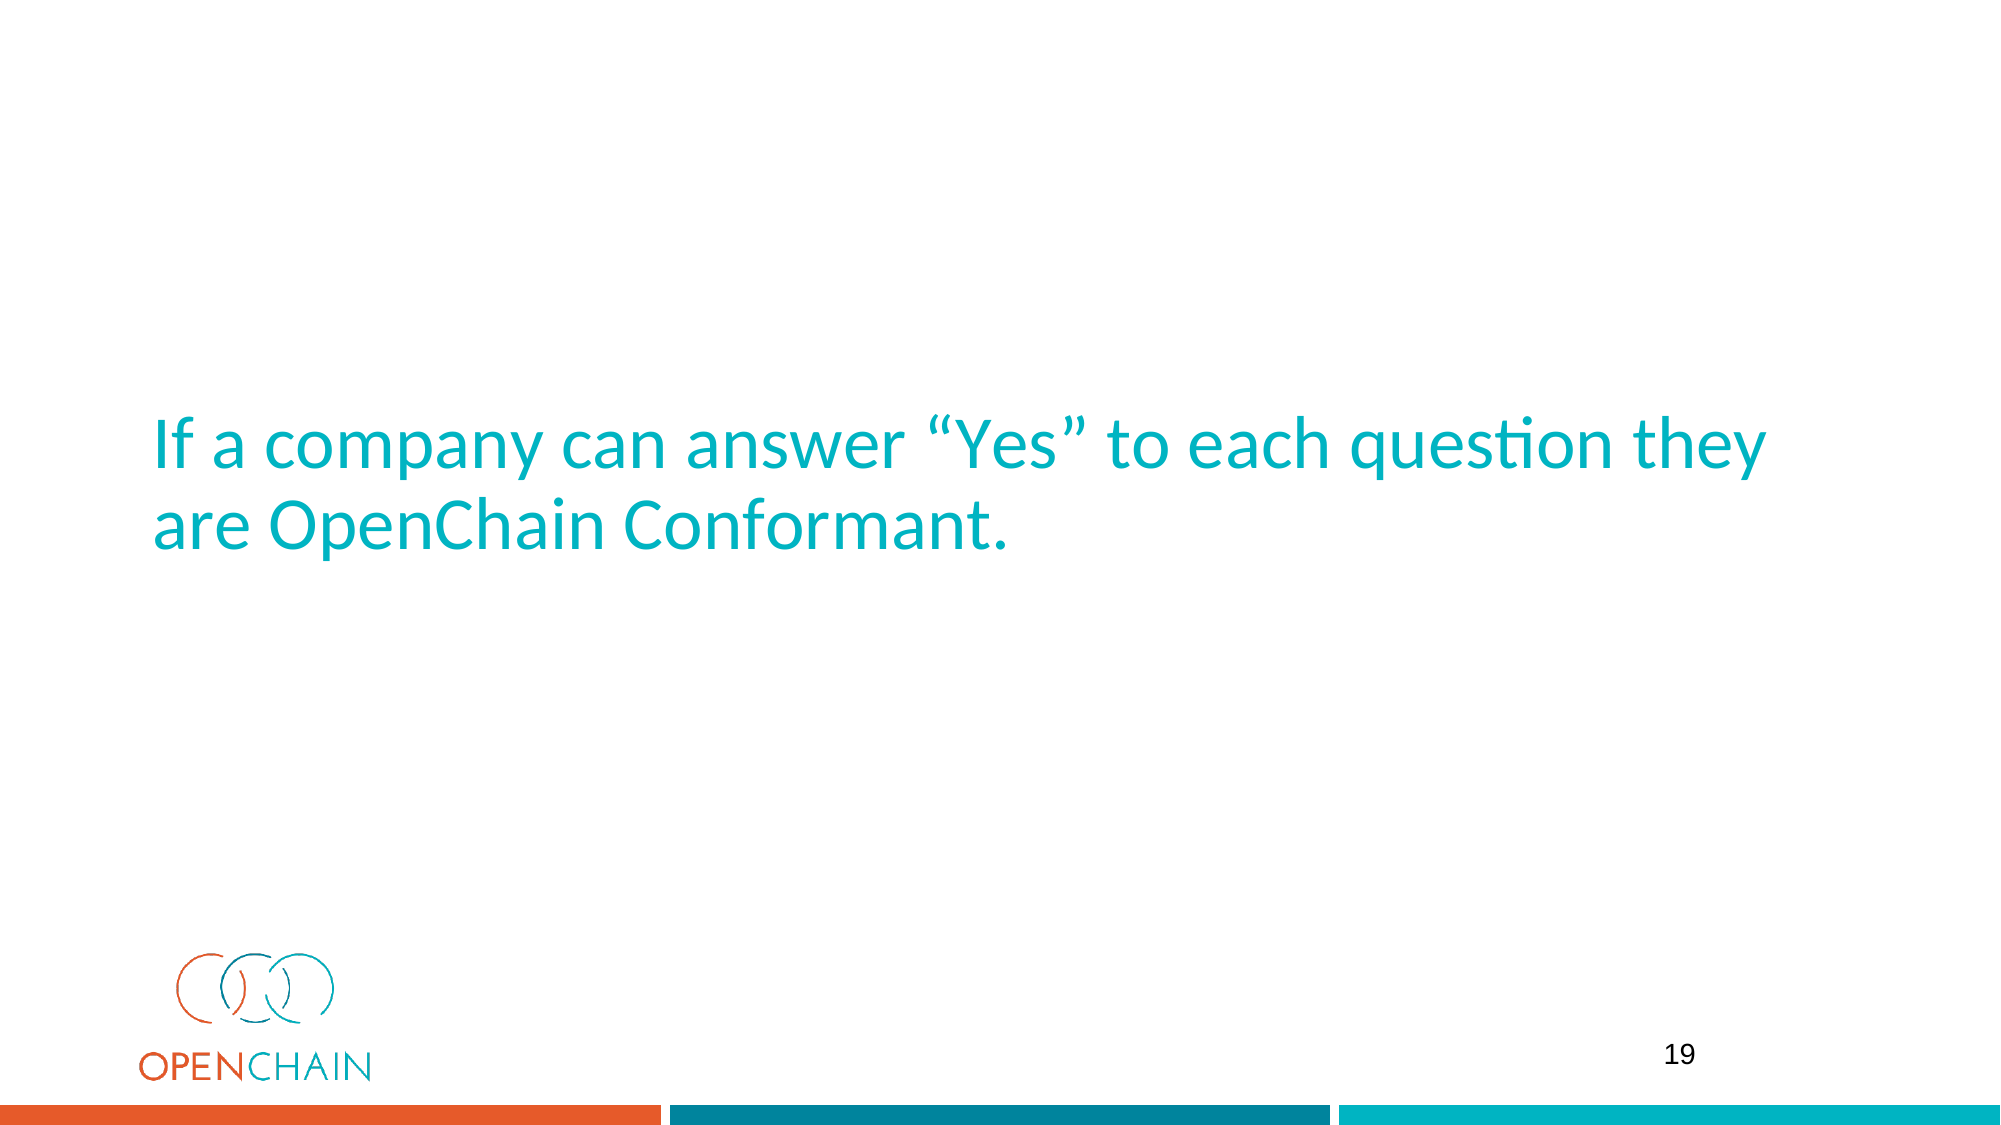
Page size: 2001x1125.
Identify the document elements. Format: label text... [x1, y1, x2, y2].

title If a company can answer “Yes” to each question they are OpenChain Conformant. [137, 376, 1863, 594]
text_box 19 [1648, 1022, 1863, 1083]
